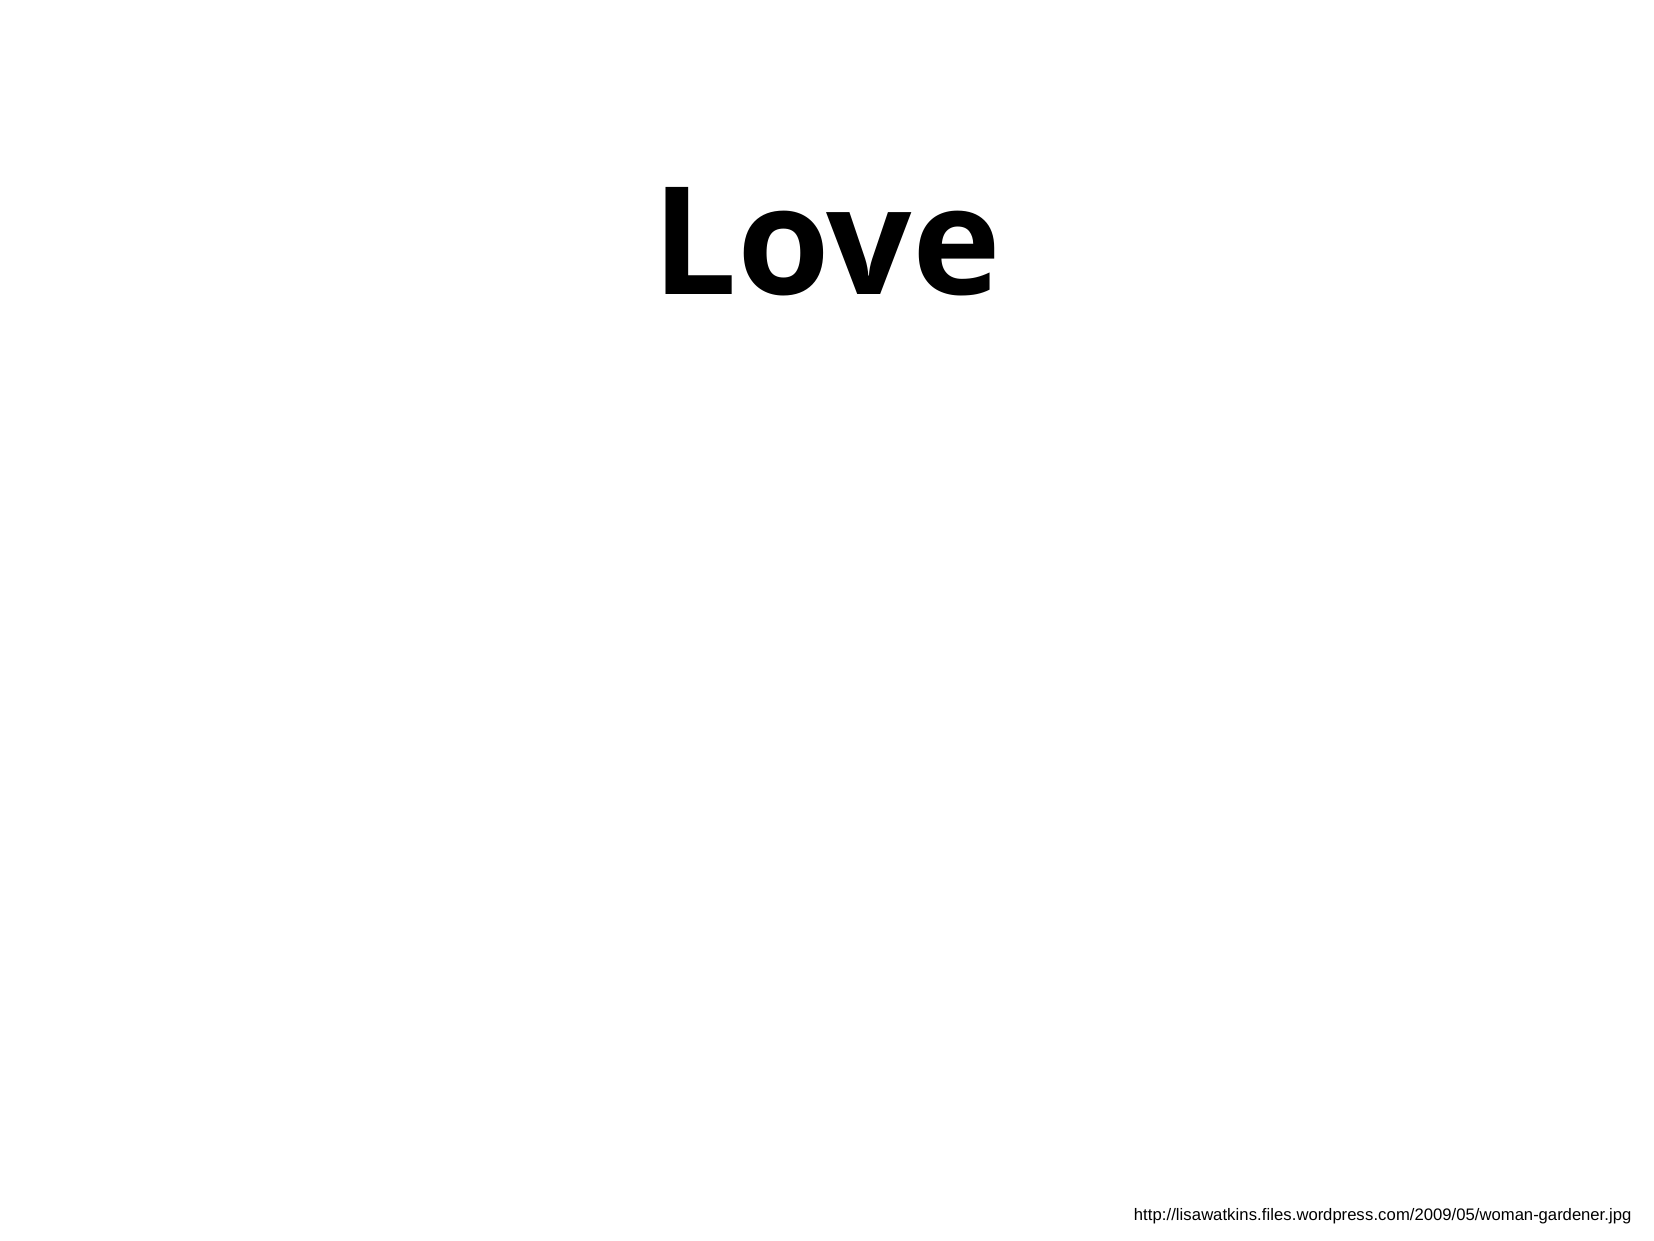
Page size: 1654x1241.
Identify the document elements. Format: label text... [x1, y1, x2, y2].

title Love [59, 59, 1595, 414]
text_box http://lisawatkins.files.wordpress.com/2009/05/woman-gardener.jpg [1119, 1198, 1654, 1241]
